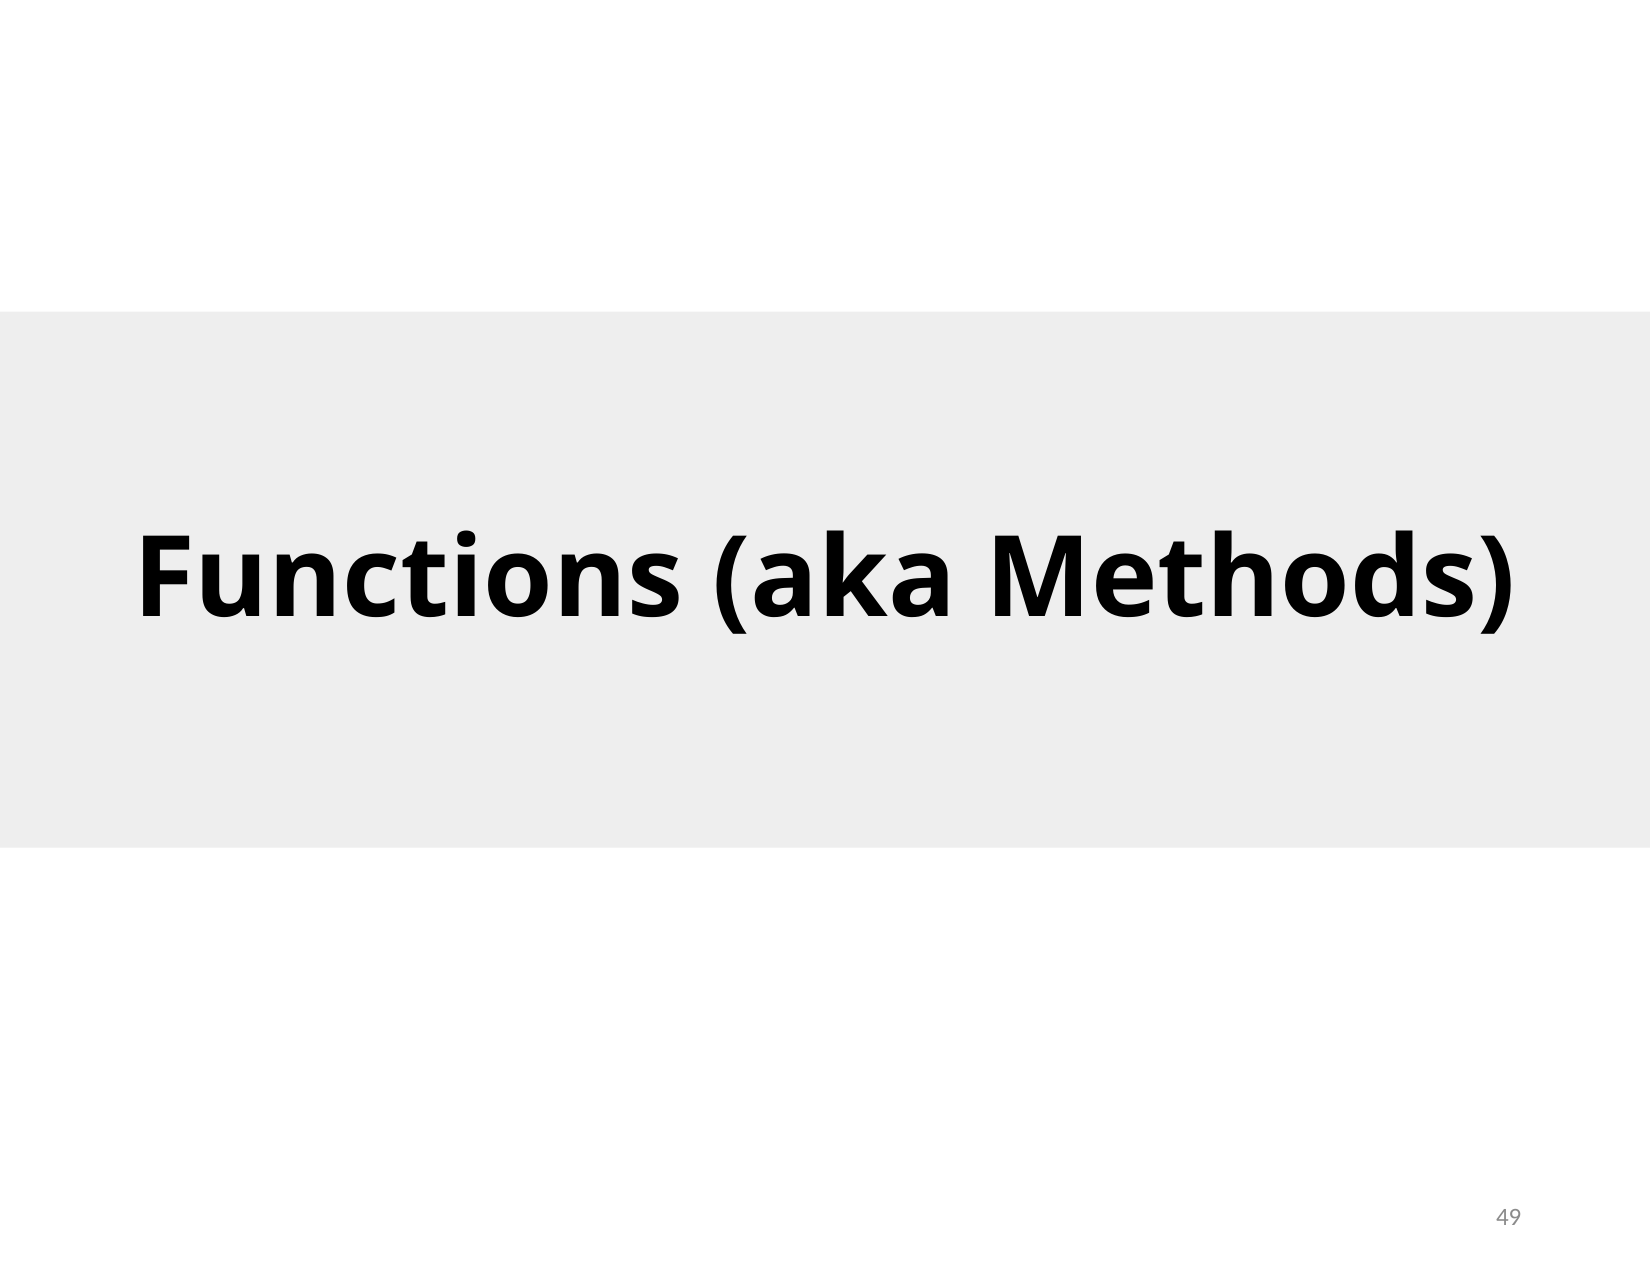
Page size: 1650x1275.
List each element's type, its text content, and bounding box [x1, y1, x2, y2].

title Functions (aka Methods) [0, 311, 1650, 848]
